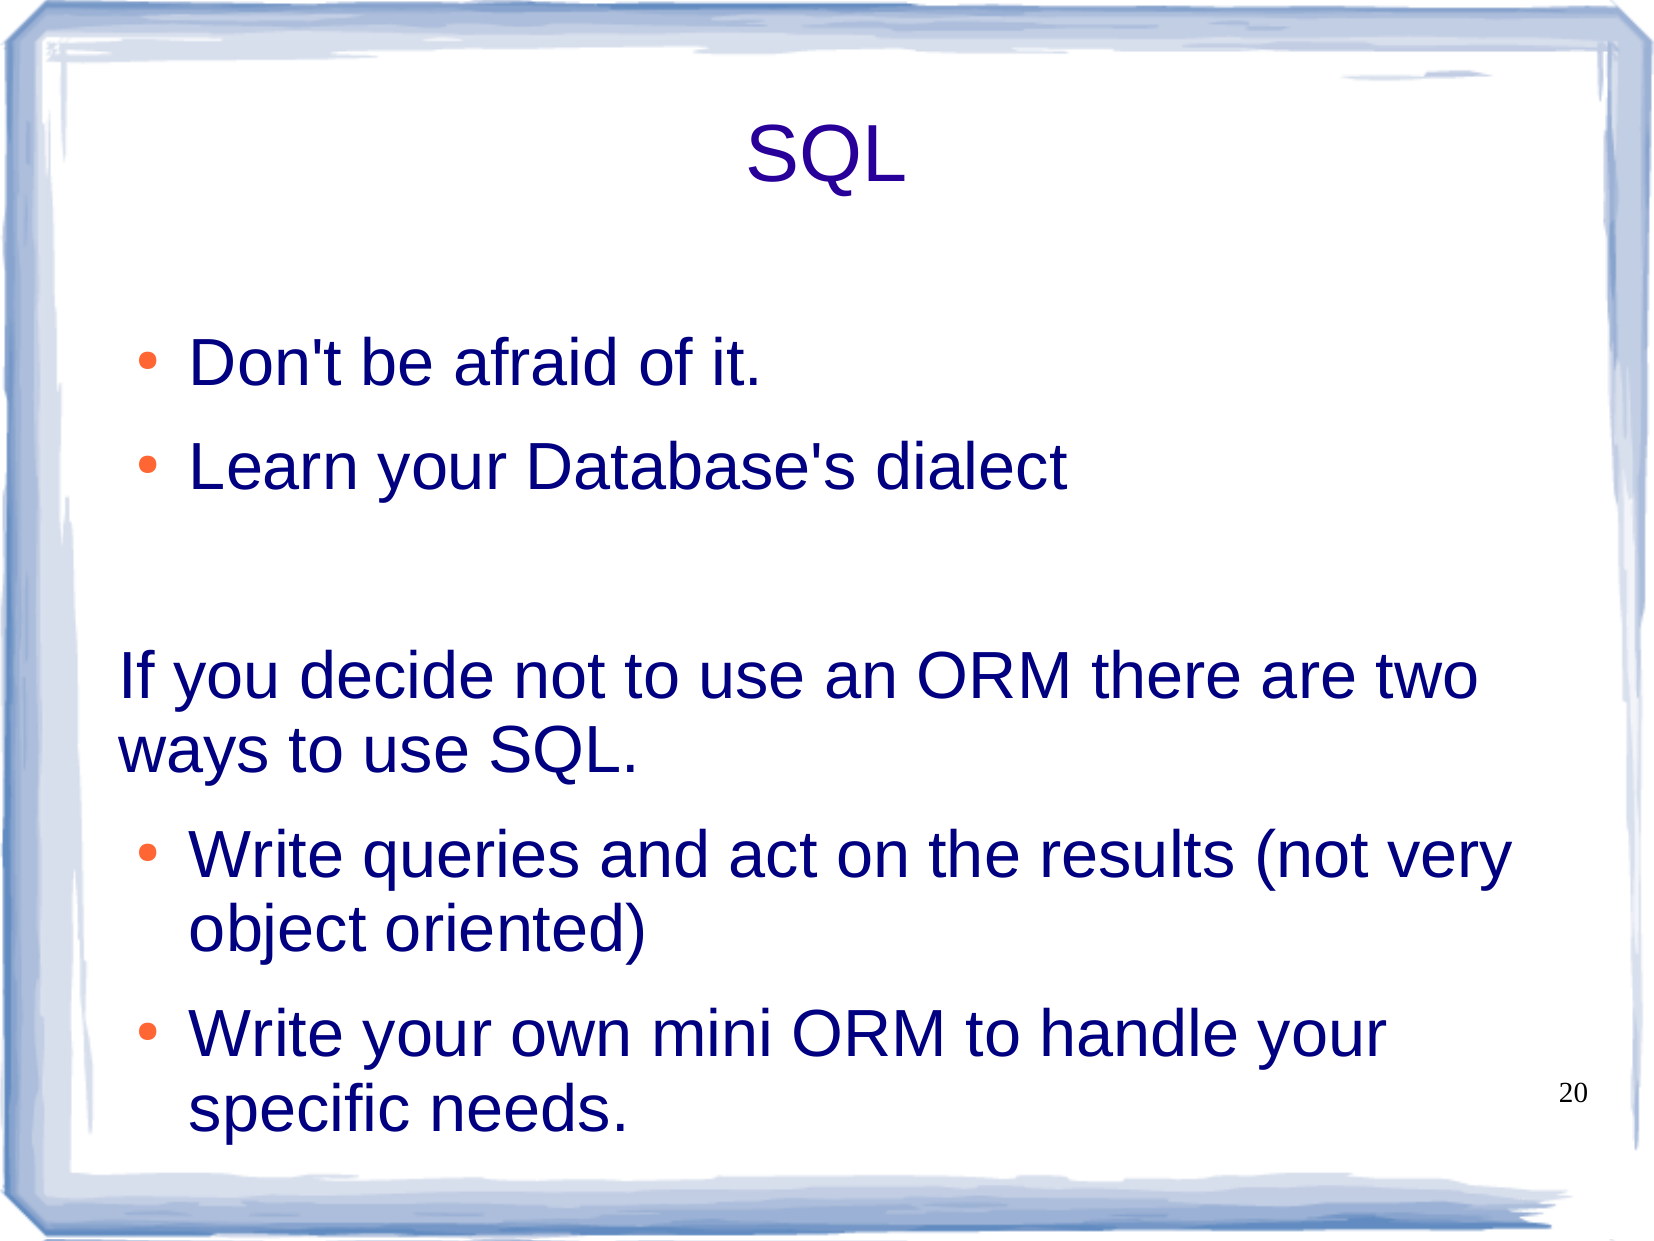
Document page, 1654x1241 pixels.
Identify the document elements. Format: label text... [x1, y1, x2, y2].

title SQL [82, 49, 1571, 257]
list Don't be afraid of it. Learn your Database's dialect If you decide not to use an ORM there are two ways to use SQL. Write queries and act on the results (not very object oriented) Write your own mini ORM to handle your specific needs. [118, 324, 1571, 1146]
picture [0, 0, 1654, 1241]
